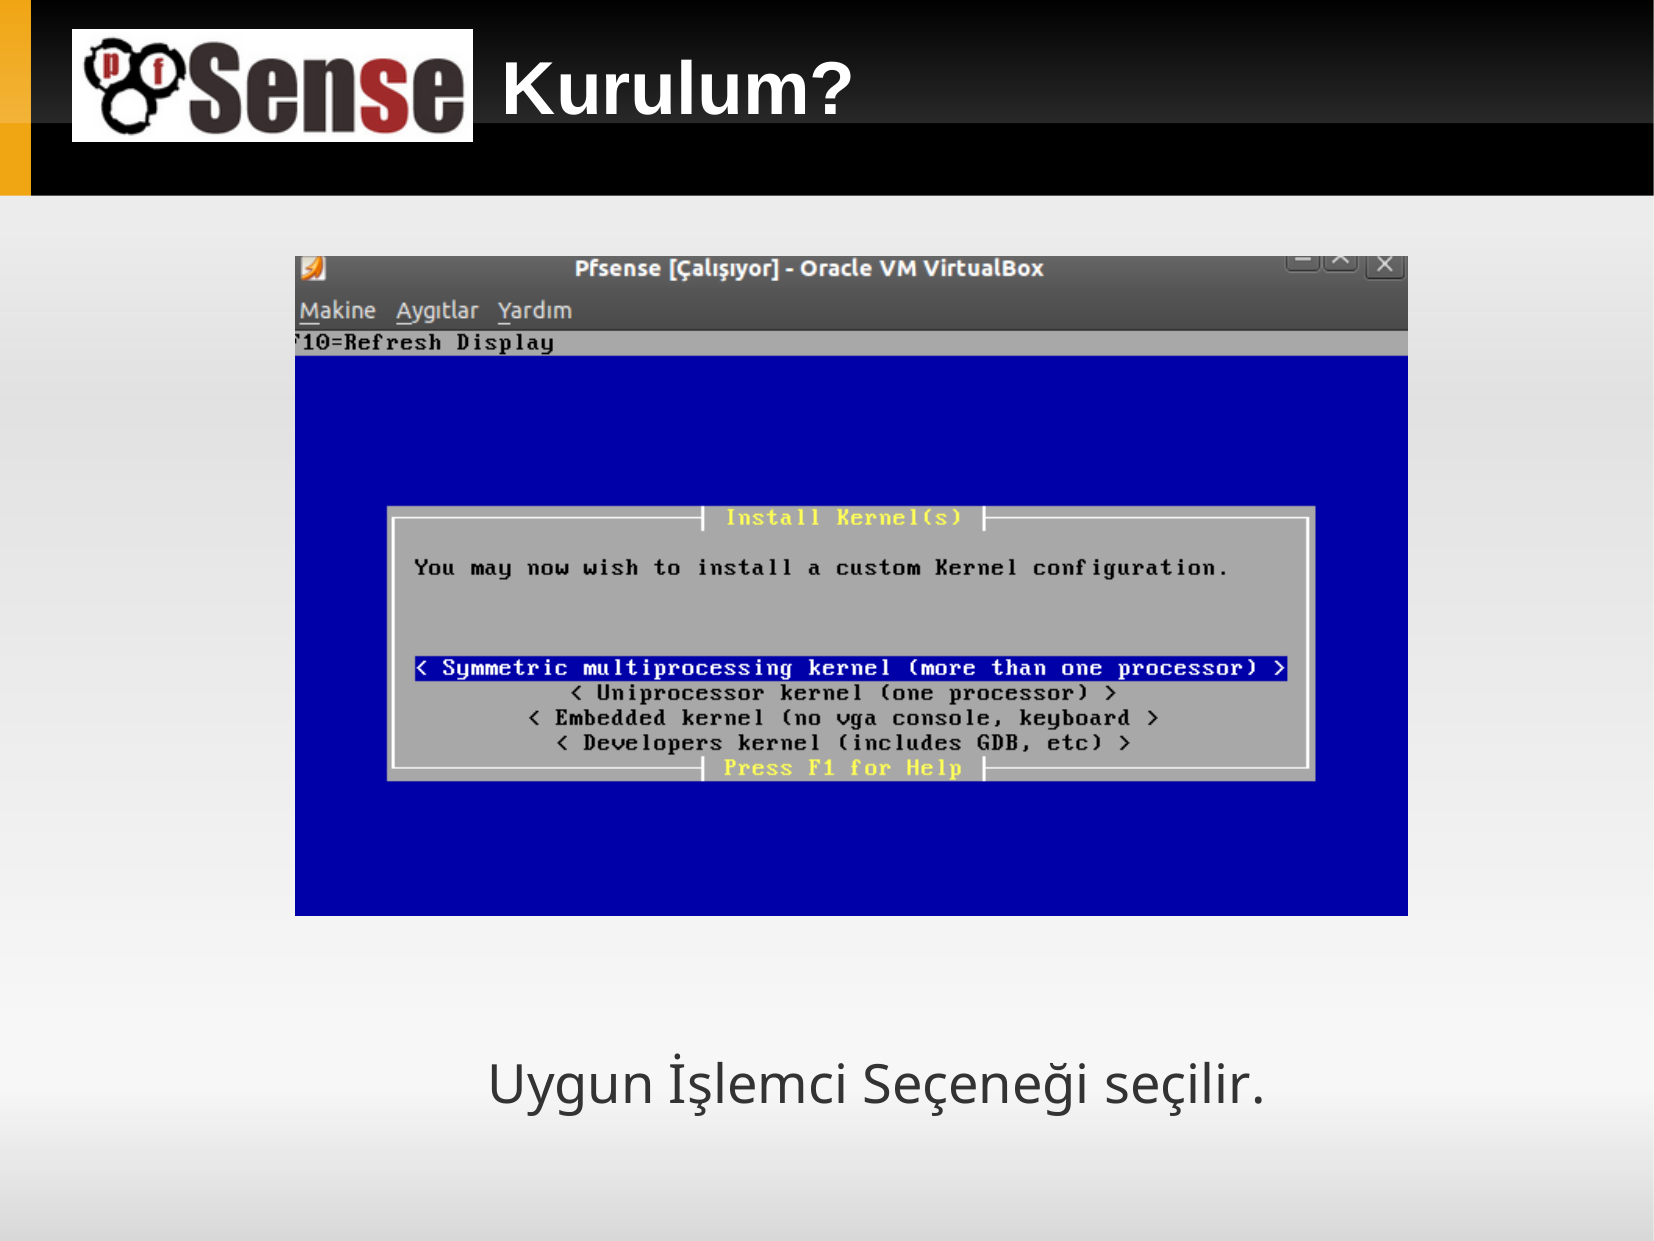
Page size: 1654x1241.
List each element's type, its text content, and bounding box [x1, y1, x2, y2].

text_box Uygun İşlemci Seçeneği seçilir. [472, 1042, 1254, 1123]
title Kurulum? [501, 0, 1625, 178]
picture [0, 0, 1654, 1241]
